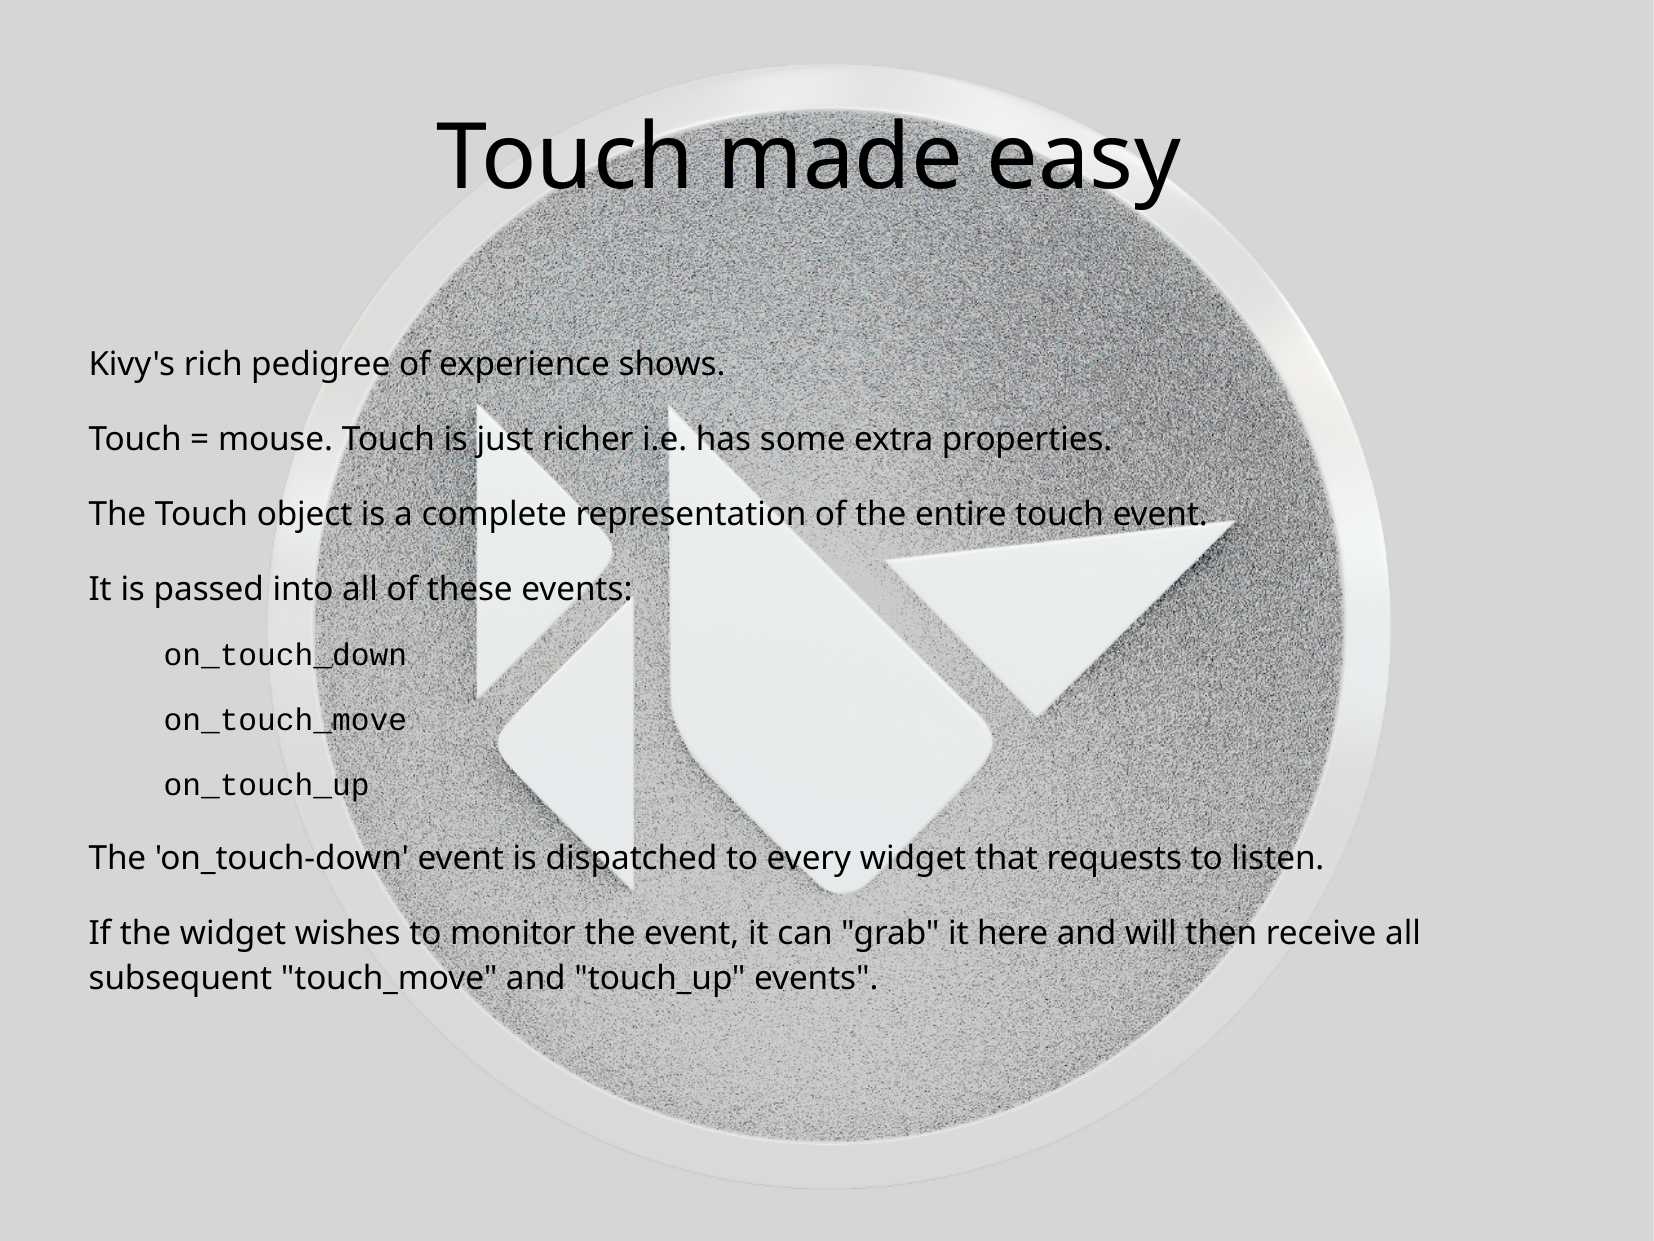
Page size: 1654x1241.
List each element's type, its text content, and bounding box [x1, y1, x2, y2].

list Kivy's rich pedigree of experience shows. Touch = mouse. Touch is just richer i.e. has some extra properties. The Touch object is a complete representation of the entire touch event. It is passed into all of these events: on_touch_down on_touch_move on_touch_up The 'on_touch-down' event is dispatched to every widget that requests to listen. If the widget wishes to monitor the event, it can "grab" it here and will then receive all subsequent "touch_move" and "touch_up" events". [88, 340, 1536, 1034]
title Touch made easy [82, 49, 1536, 257]
picture [0, 0, 1654, 1241]
